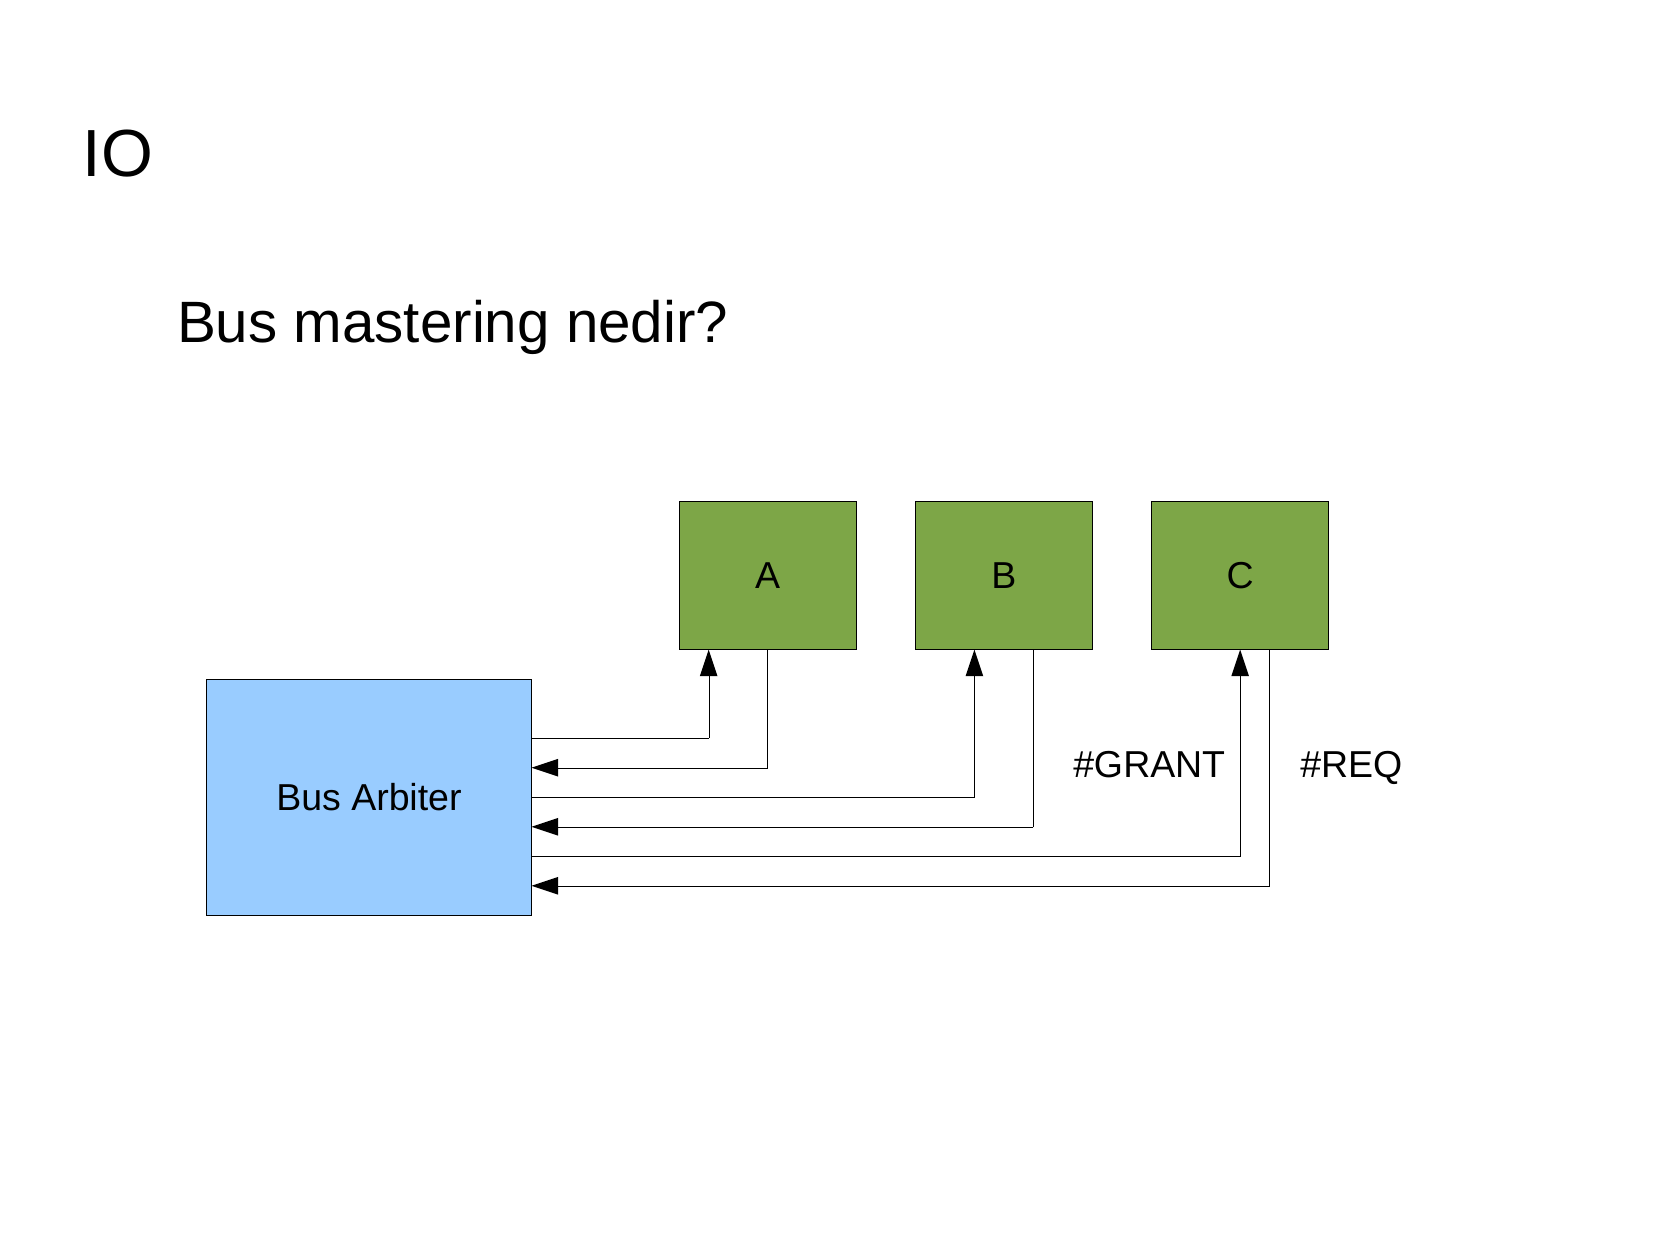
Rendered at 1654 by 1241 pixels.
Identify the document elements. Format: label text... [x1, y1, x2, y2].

title IO [82, 49, 1571, 257]
list Bus mastering nedir? [82, 290, 1571, 1109]
